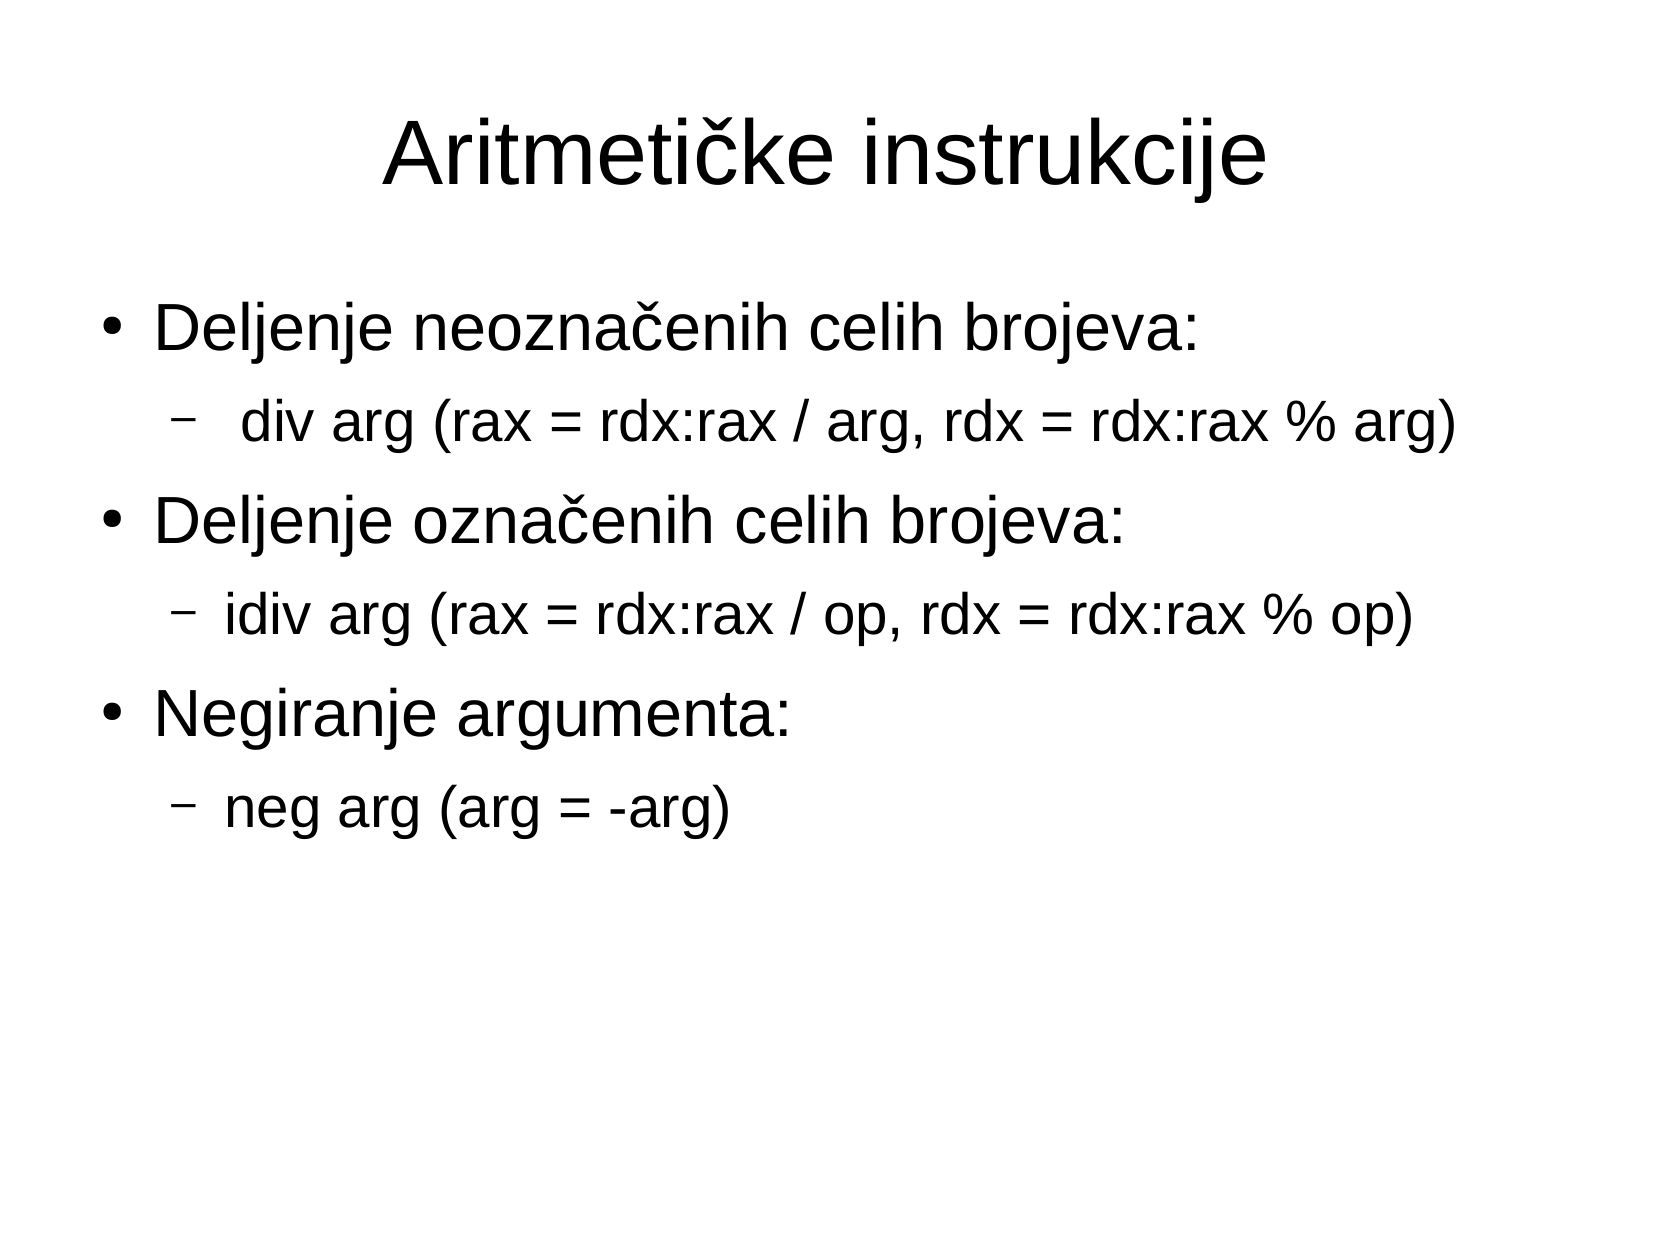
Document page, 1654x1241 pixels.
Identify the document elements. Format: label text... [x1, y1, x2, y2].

title Aritmetičke instrukcije [82, 49, 1571, 257]
list Deljenje neoznačenih celih brojeva: div arg (rax = rdx:rax / arg, rdx = rdx:rax % arg) Deljenje označenih celih brojeva: idiv arg (rax = rdx:rax / op, rdx = rdx:rax % op) Negiranje argumenta: neg arg (arg = -arg) [82, 290, 1571, 1186]
